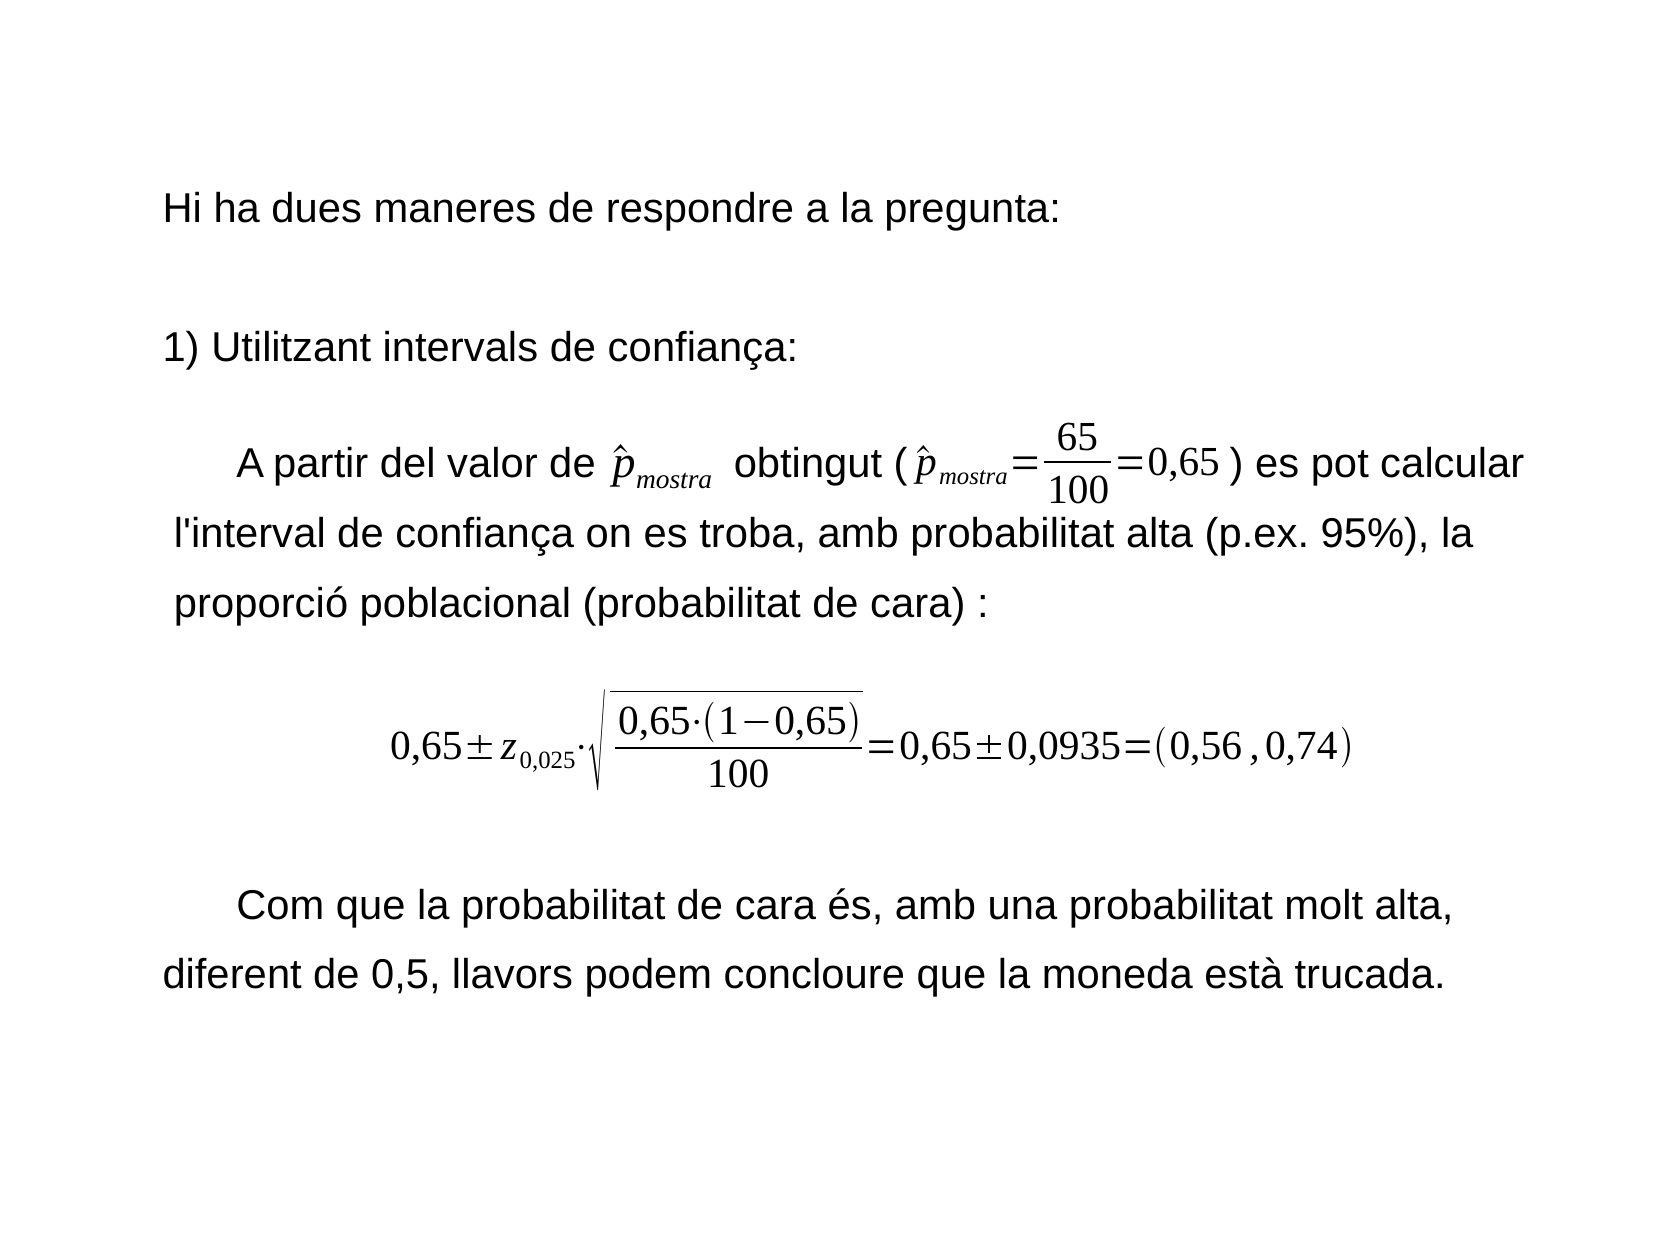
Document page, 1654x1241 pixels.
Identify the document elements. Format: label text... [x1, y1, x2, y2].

text_box Hi ha dues maneres de respondre a la pregunta: 1) Utilitzant intervals de confiança: A partir del valor de obtingut ( ) es pot calcular l'interval de confiança on es troba, amb probabilitat alta (p.ex. 95%), la proporció poblacional (probabilitat de cara) : Com que la probabilitat de cara és, amb una probabilitat molt alta, diferent de 0,5, llavors podem concloure que la moneda està trucada. [147, 177, 1595, 1081]
chart [903, 413, 1227, 513]
chart [383, 688, 1359, 798]
chart [598, 437, 719, 496]
